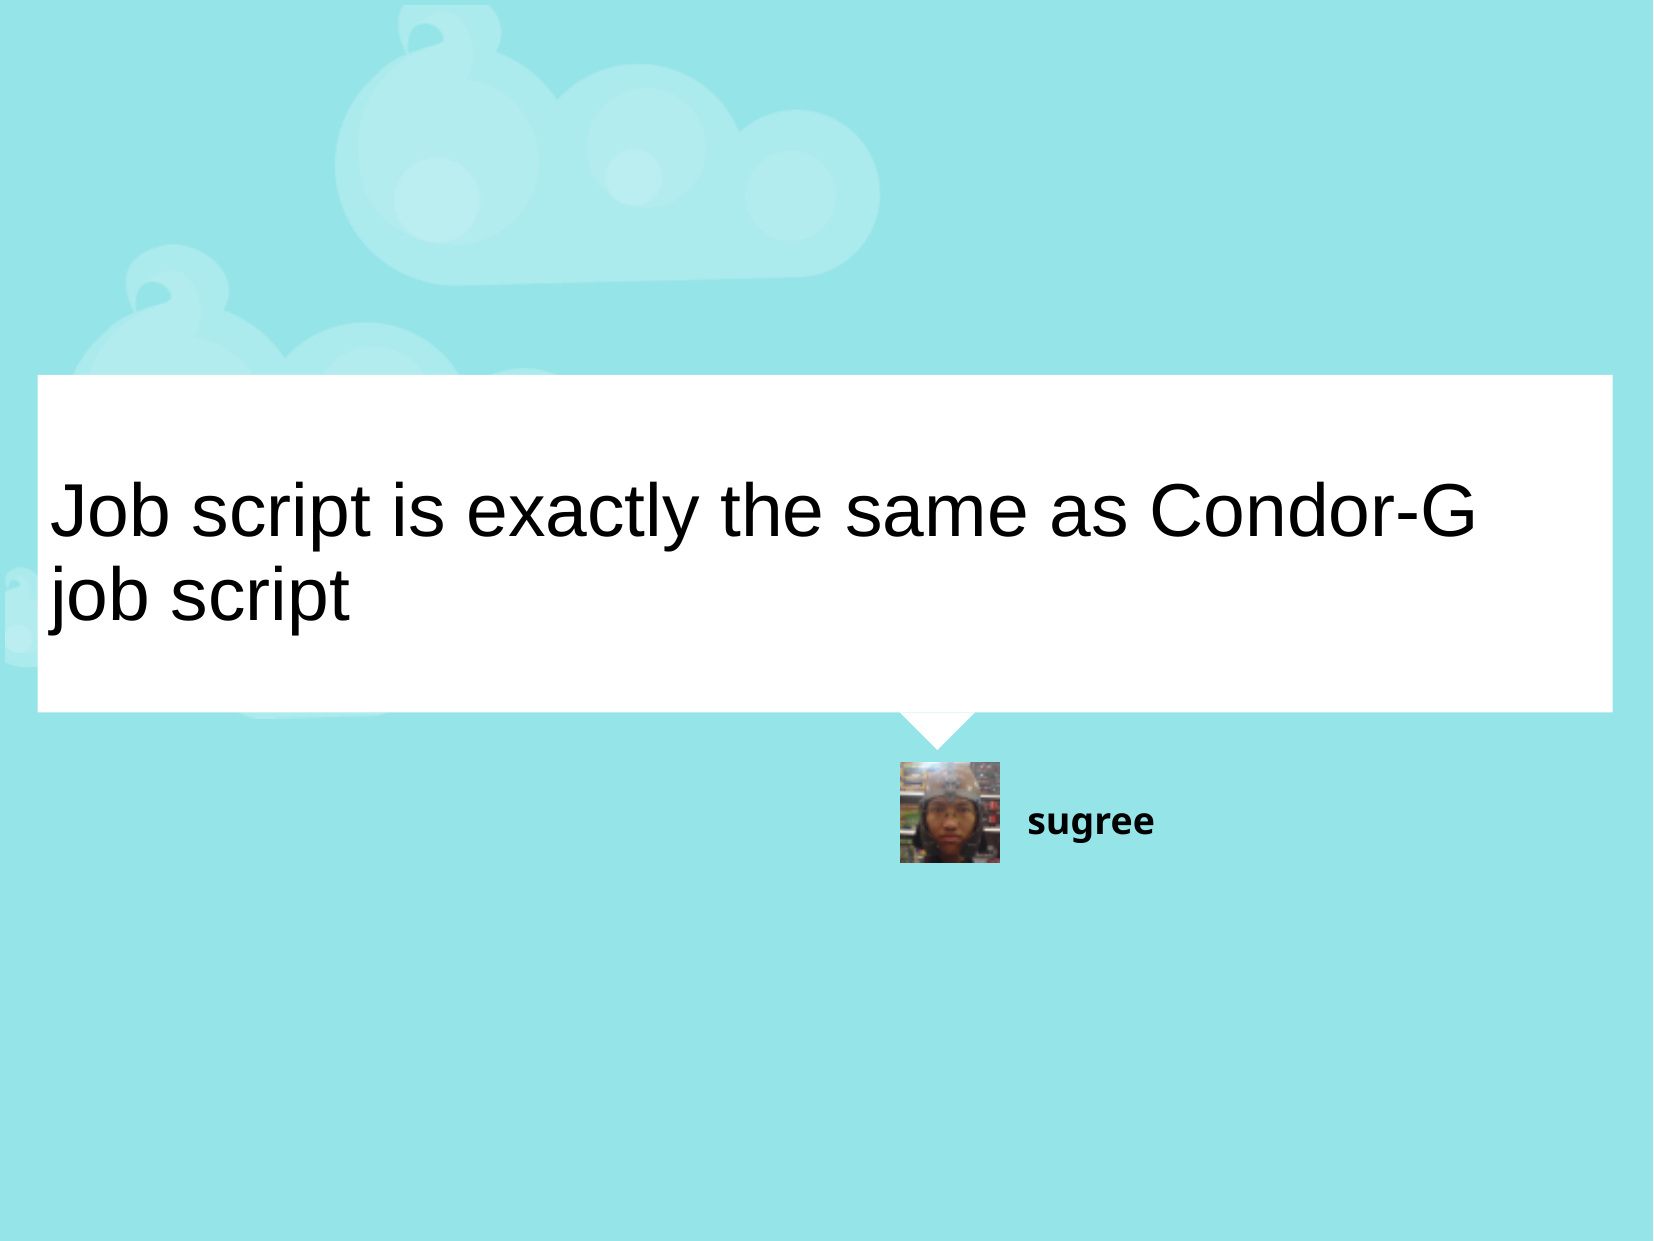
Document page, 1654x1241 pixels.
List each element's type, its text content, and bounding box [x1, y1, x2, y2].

picture [900, 762, 1000, 863]
title Job script is exactly the same as Condor-G job script [49, 392, 1576, 713]
picture [5, 5, 894, 719]
